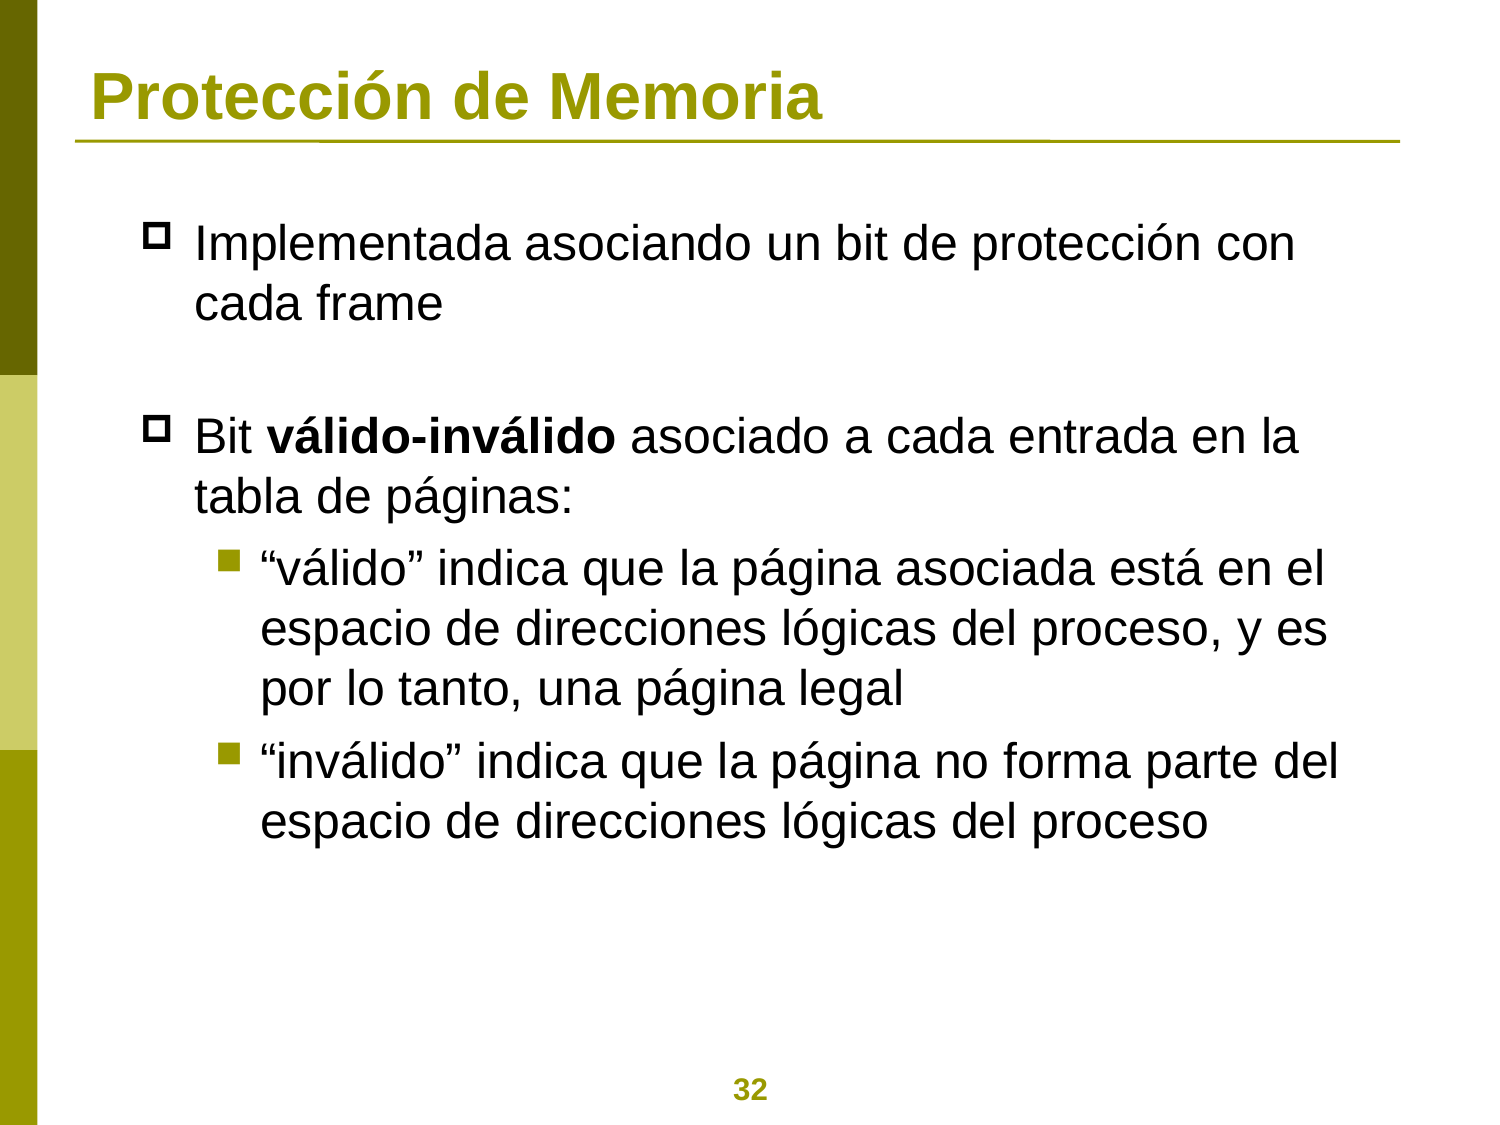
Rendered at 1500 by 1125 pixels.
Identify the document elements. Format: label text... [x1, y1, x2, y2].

text_box Protección de Memoria [75, 45, 1426, 141]
text_box Implementada asociando un bit de protección con cada frame Bit válido-inválido asociado a cada entrada en la tabla de páginas: “válido” indica que la página asociada está en el espacio de direcciones lógicas del proceso, y es por lo tanto, una página legal “inválido” indica que la página no forma parte del espacio de direcciones lógicas del proceso [125, 203, 1388, 937]
